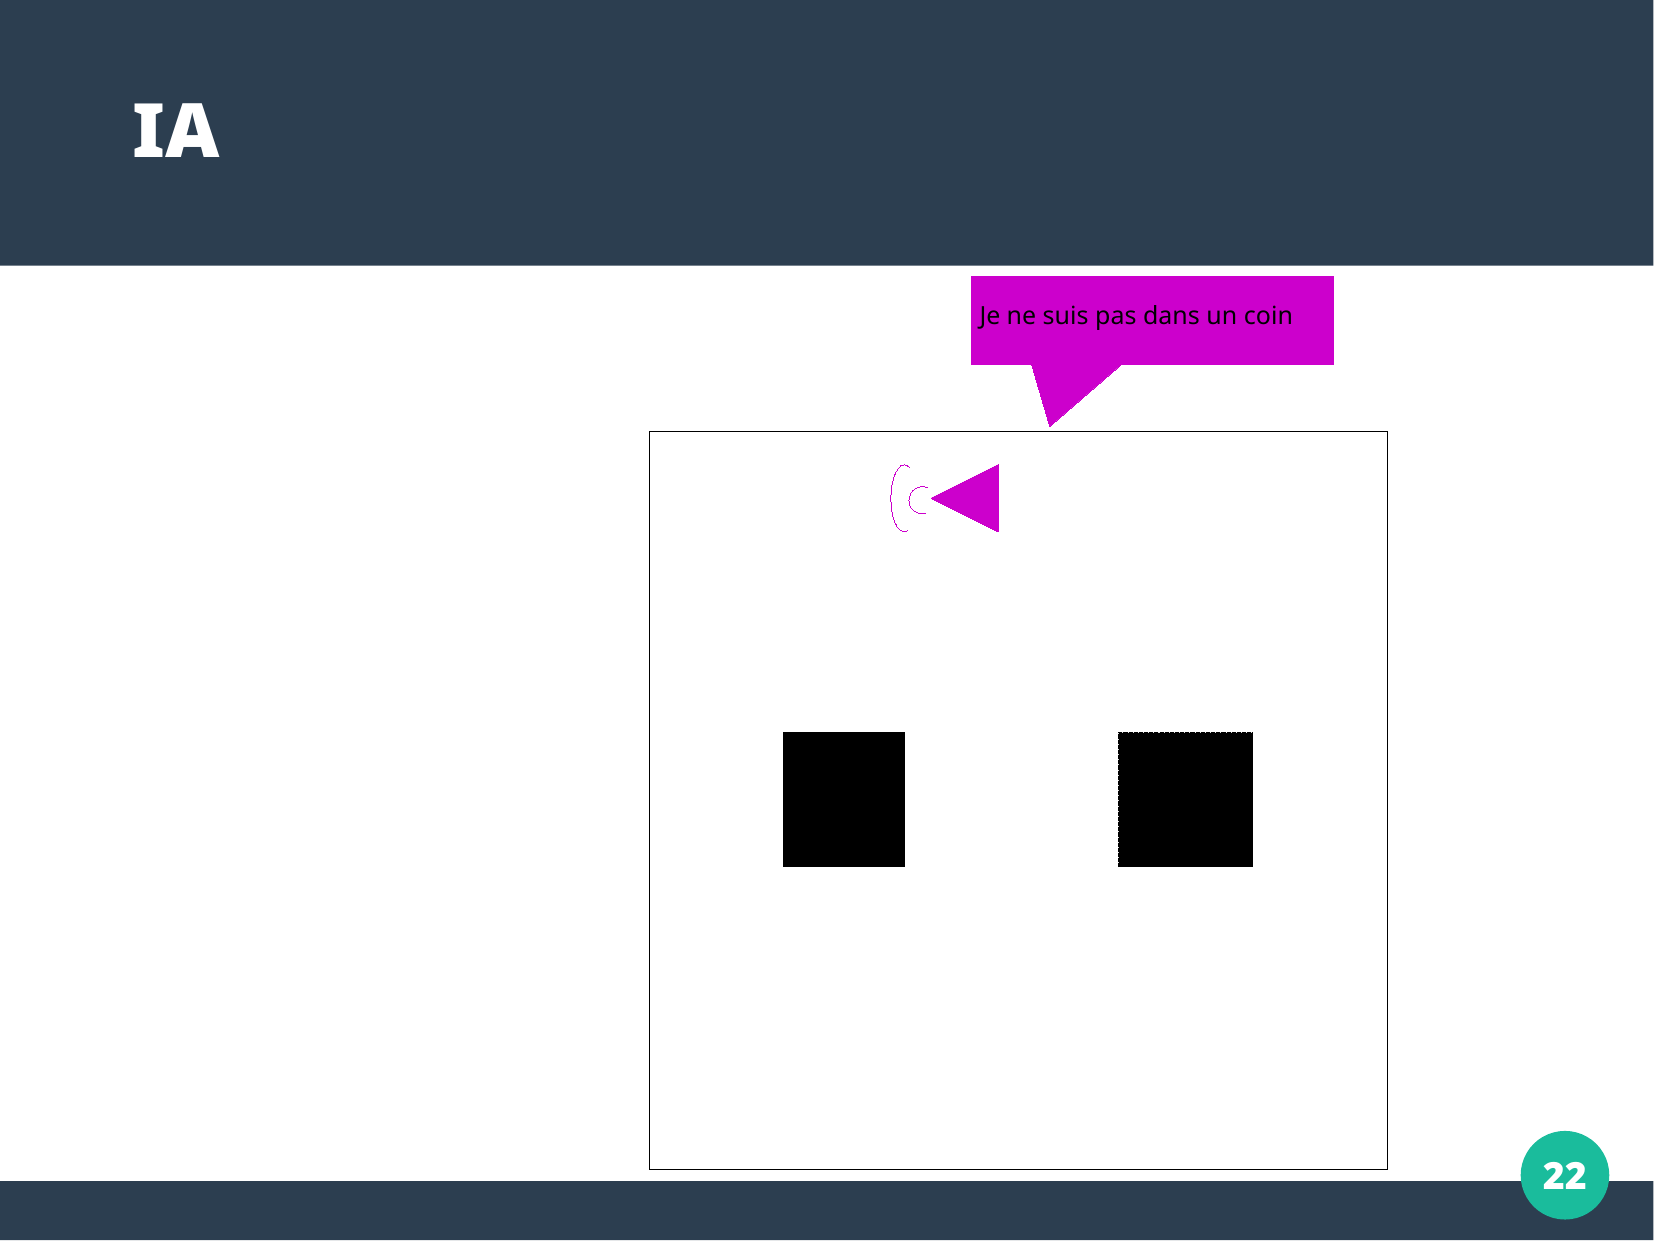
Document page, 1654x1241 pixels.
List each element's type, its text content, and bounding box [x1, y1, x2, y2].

text_box [971, 276, 1334, 290]
text_box [649, 431, 1388, 1170]
text_box [971, 344, 1334, 427]
title IA [59, 49, 1595, 207]
text_box Je ne suis pas dans un coin [964, 290, 1361, 344]
